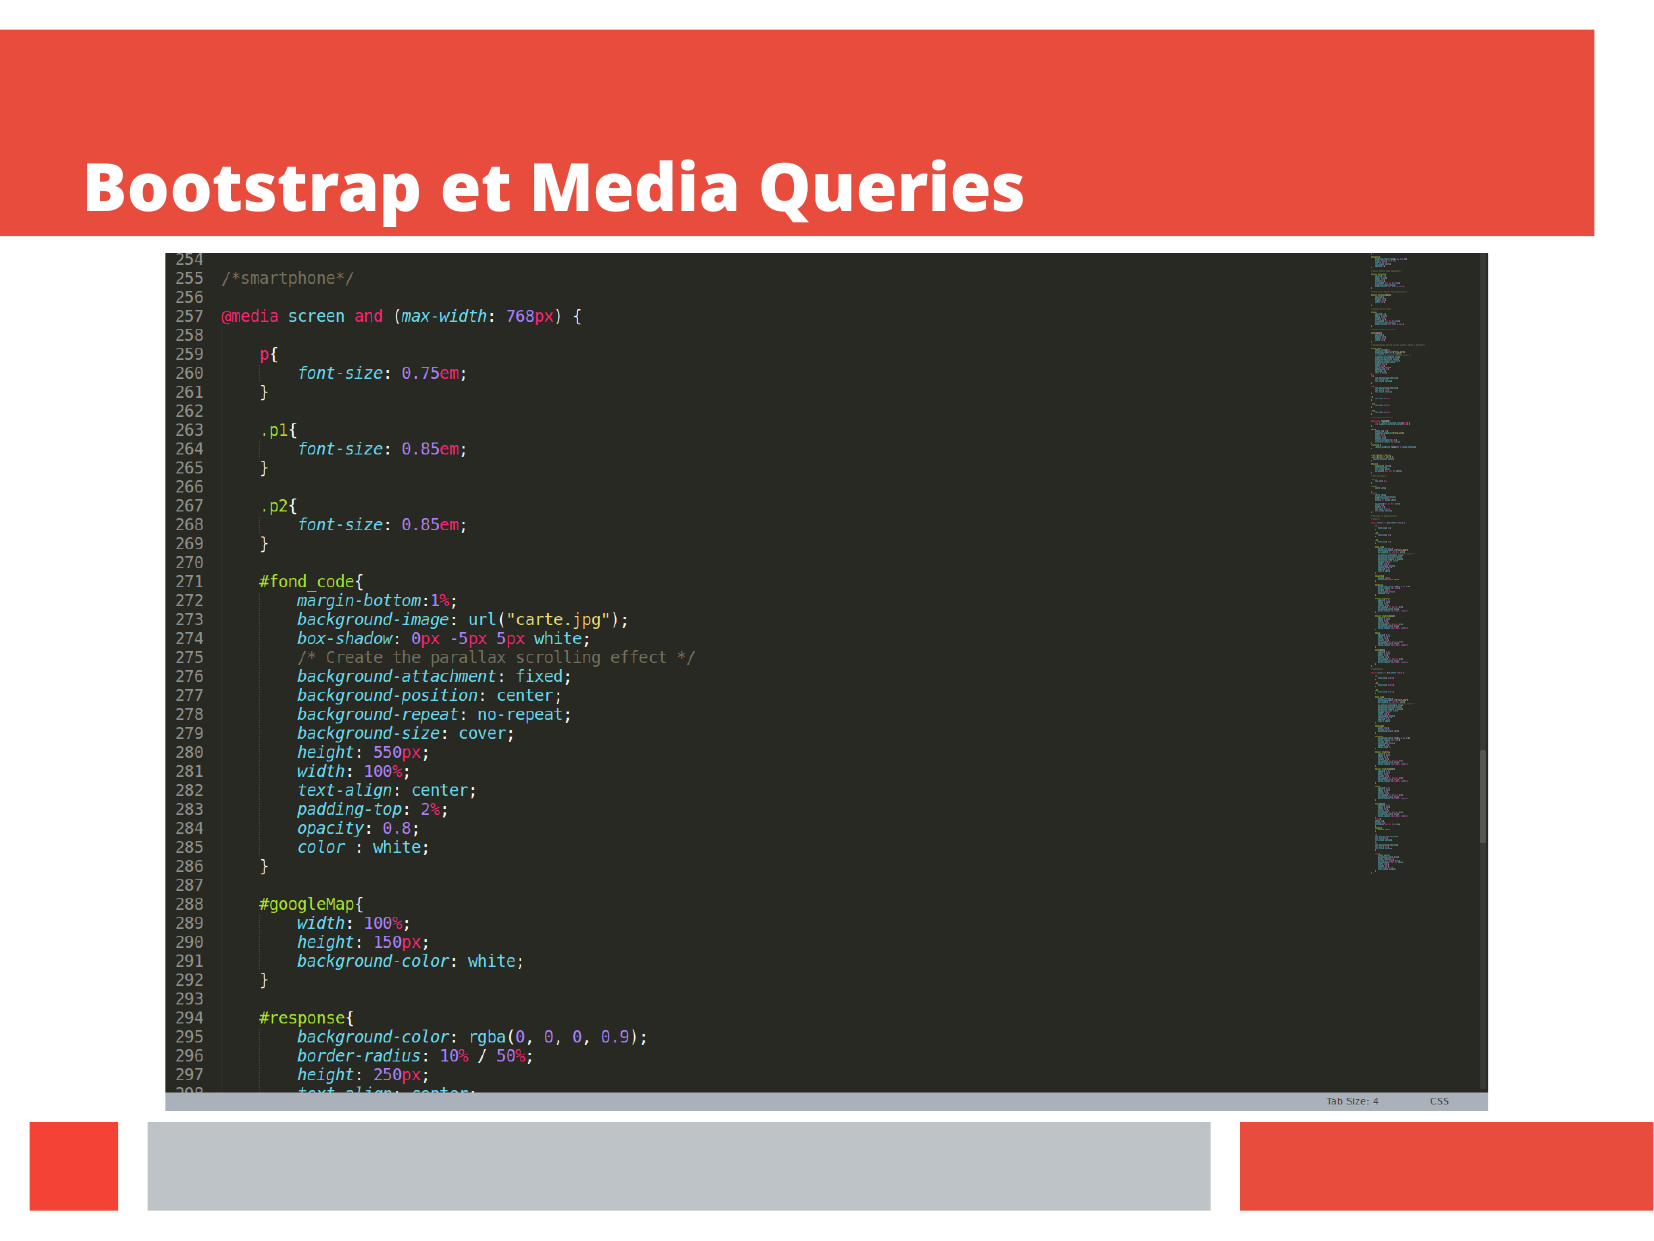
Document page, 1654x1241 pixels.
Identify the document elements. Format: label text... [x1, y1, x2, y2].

title Bootstrap et Media Queries [82, 152, 1571, 231]
picture [165, 253, 1489, 1111]
